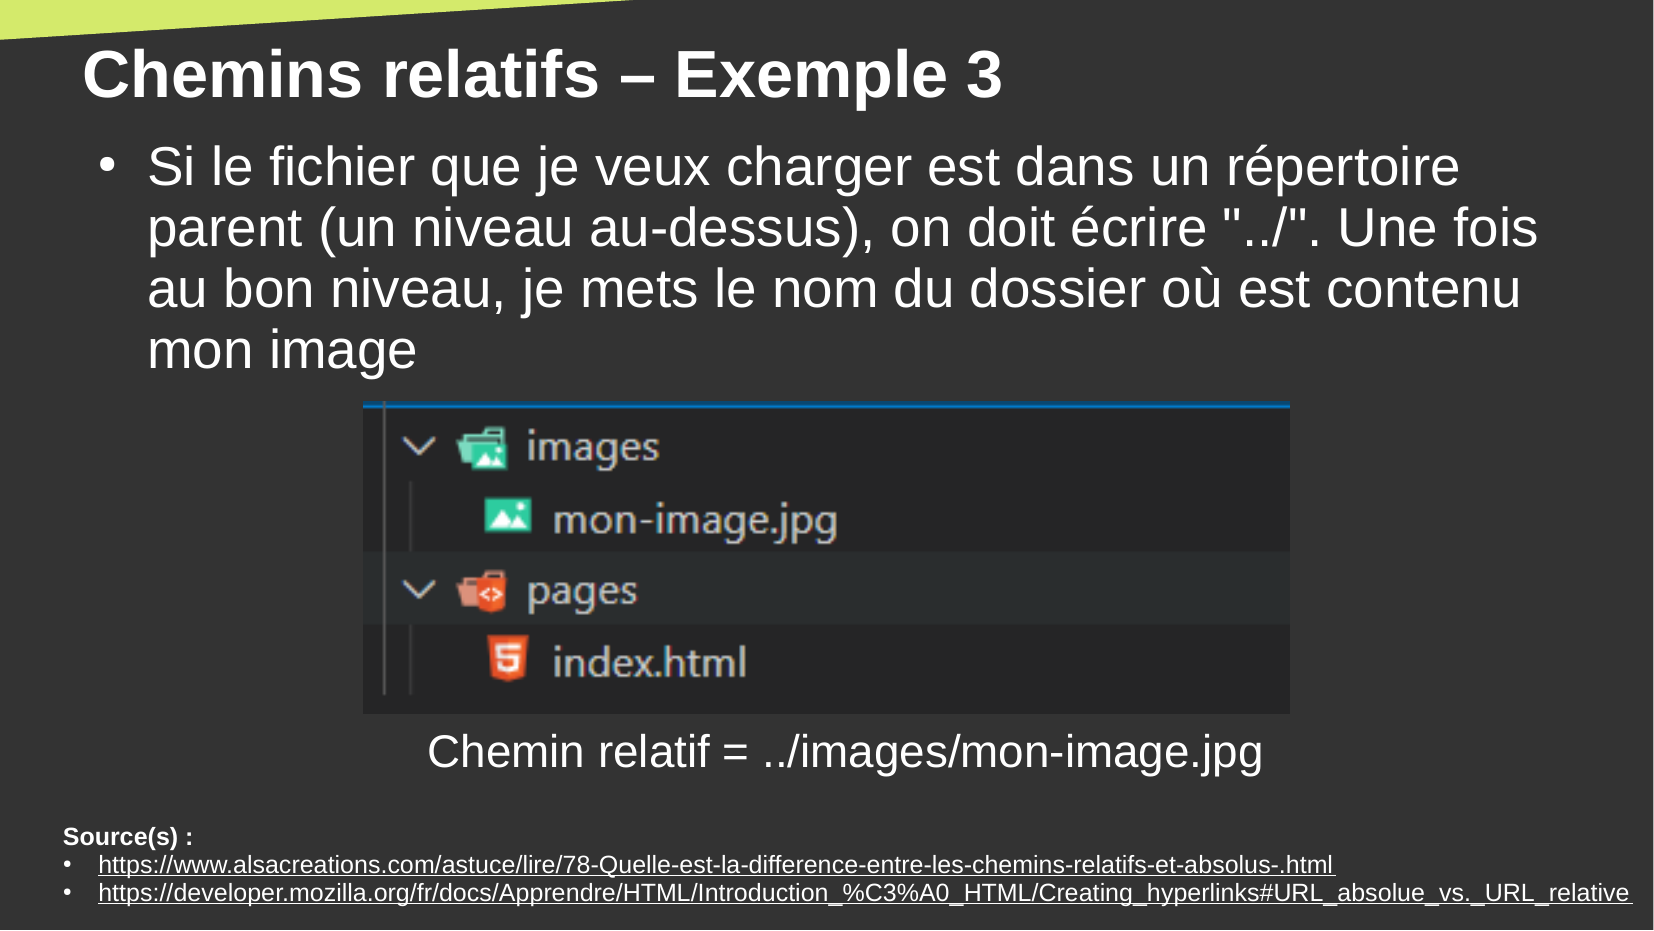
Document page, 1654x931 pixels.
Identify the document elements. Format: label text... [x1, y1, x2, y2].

title Chemins relatifs – Exemple 3 [82, 37, 1052, 122]
text_box [0, 0, 633, 40]
list Si le fichier que je veux charger est dans un répertoire parent (un niveau au-dessus), on doit écrire "../". Une fois au bon niveau, je mets le nom du dossier où est contenu mon image [80, 135, 1546, 381]
text_box Source(s) : https://www.alsacreations.com/astuce/lire/78-Quelle-est-la-difference-entre-les-chemins-relatifs-et-absolus-.html https://developer.mozilla.org/fr/docs/Apprendre/HTML/Introduction_%C3%A0_HTML/Creating_hyperlinks#URL_absolue_vs._URL_relative [48, 815, 1654, 915]
picture [363, 401, 1290, 714]
title Chemin relatif = ../images/mon-image.jpg [271, 726, 1421, 787]
